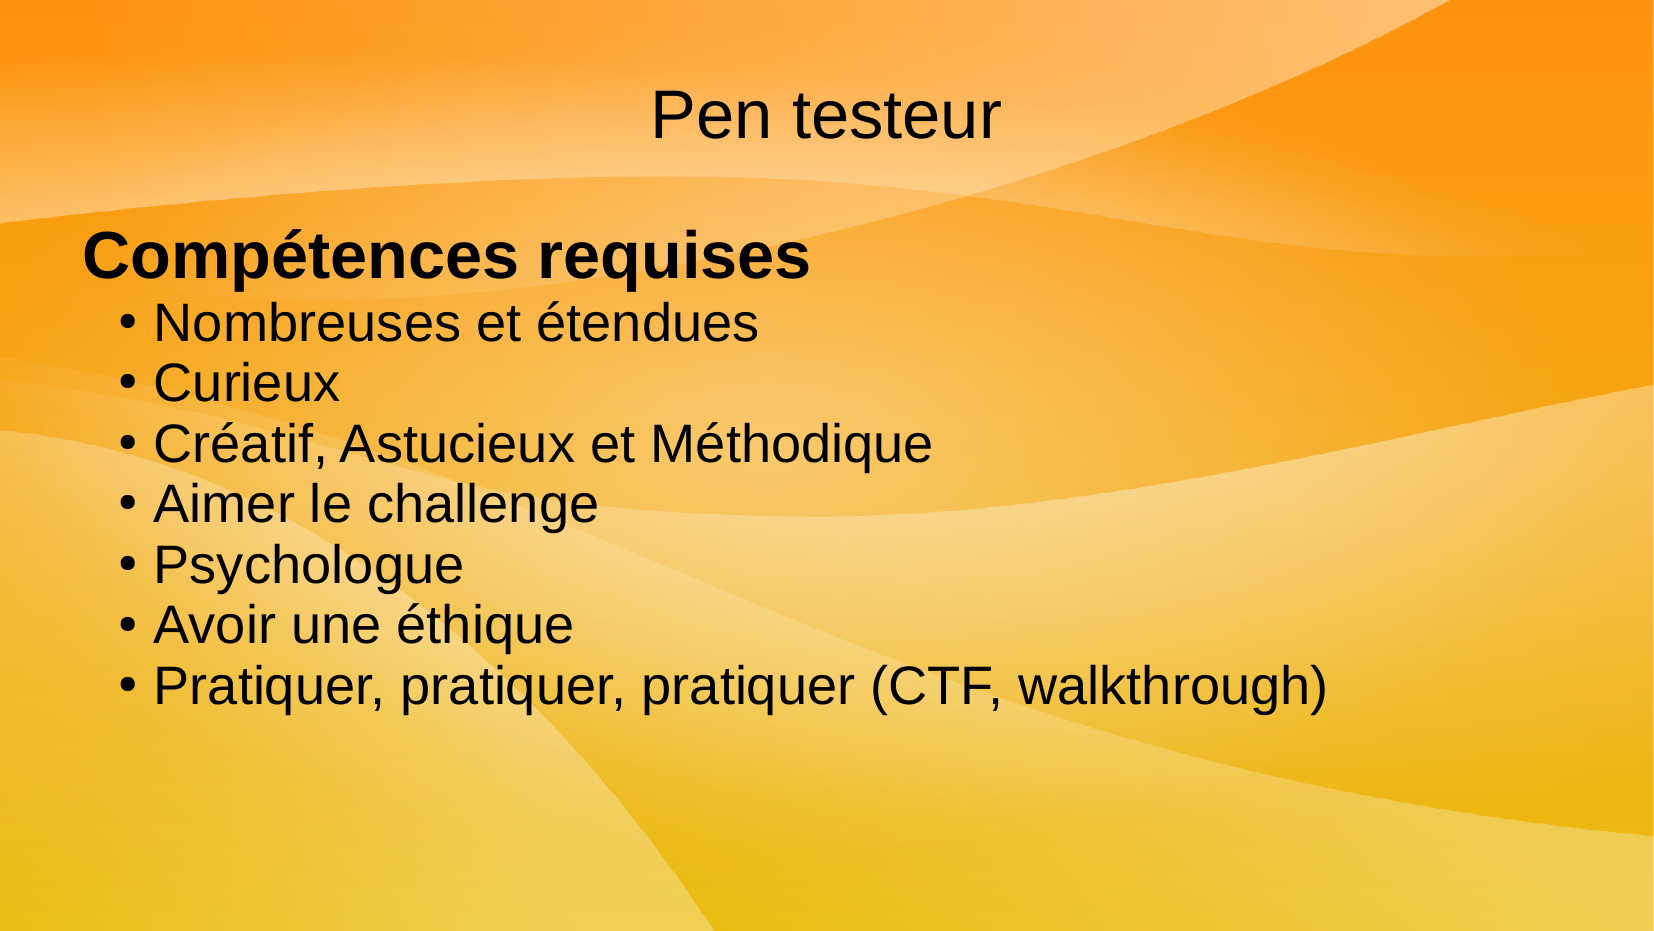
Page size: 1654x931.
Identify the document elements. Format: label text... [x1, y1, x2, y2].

picture [0, 0, 1654, 931]
subtitle Compétences requises Nombreuses et étendues Curieux Créatif, Astucieux et Méthodique Aimer le challenge Psychologue Avoir une éthique Pratiquer, pratiquer, pratiquer (CTF, walkthrough) [82, 217, 1571, 916]
title Pen testeur [82, 37, 1571, 193]
